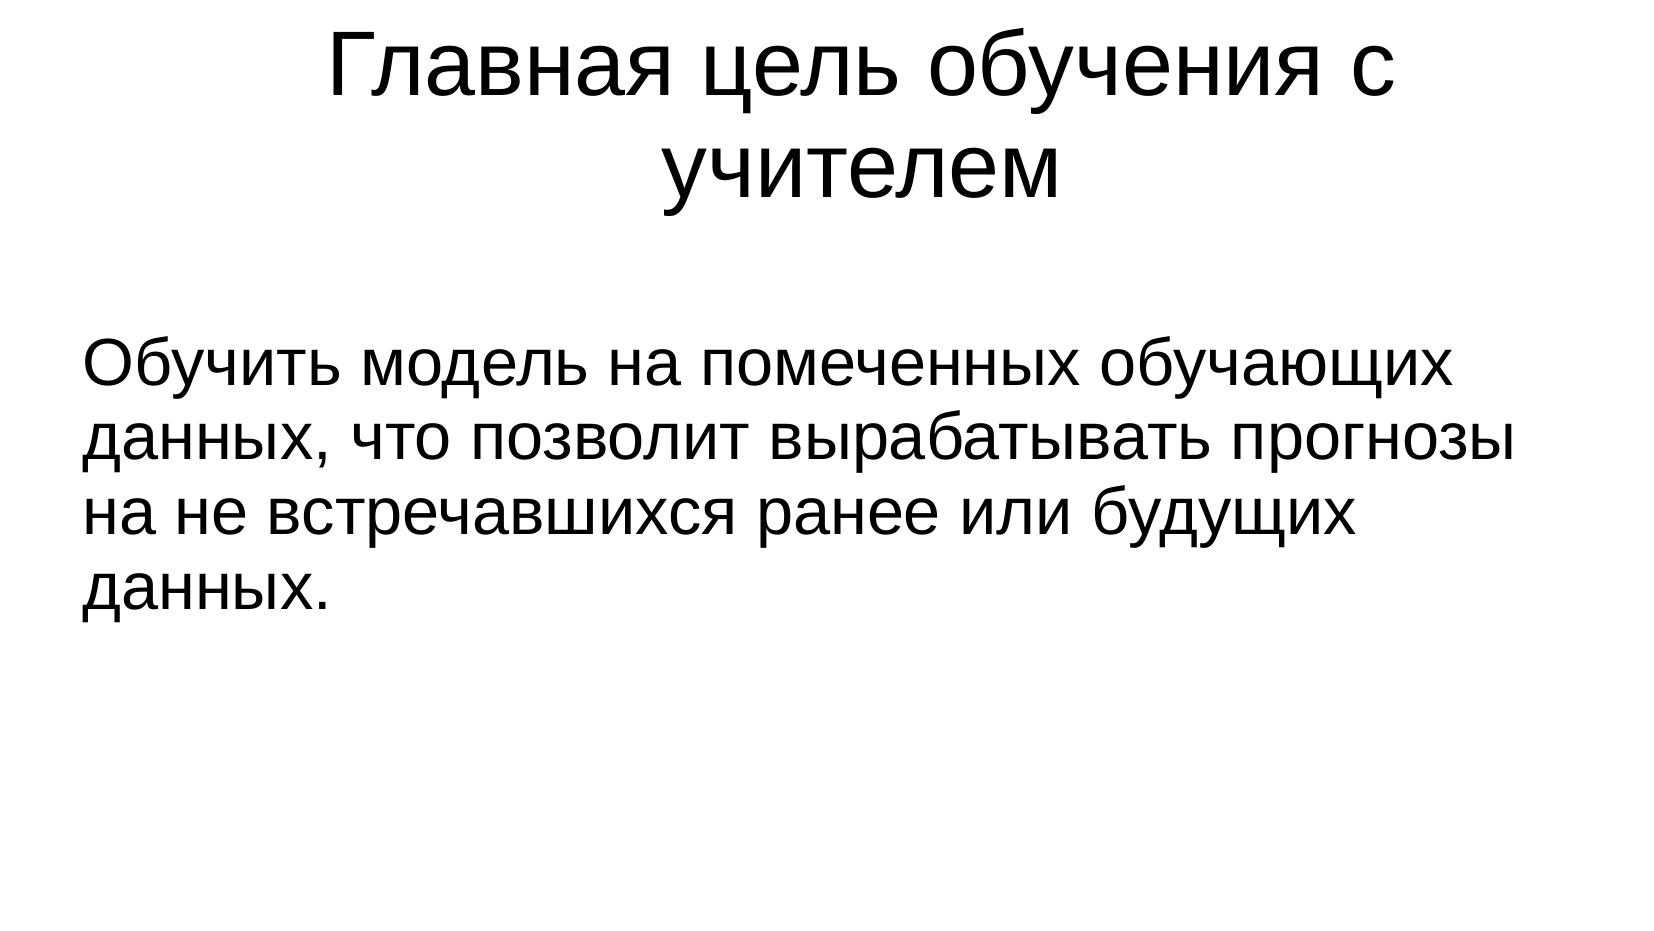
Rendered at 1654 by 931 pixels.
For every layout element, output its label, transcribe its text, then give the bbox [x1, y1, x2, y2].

title Главная цель обучения с учителем [82, 12, 1571, 218]
list Обучить модель на помеченных обучающих данных, что позволит вырабатывать прогнозы на не встречавшихся ранее или будущих данных. [82, 324, 1571, 758]
